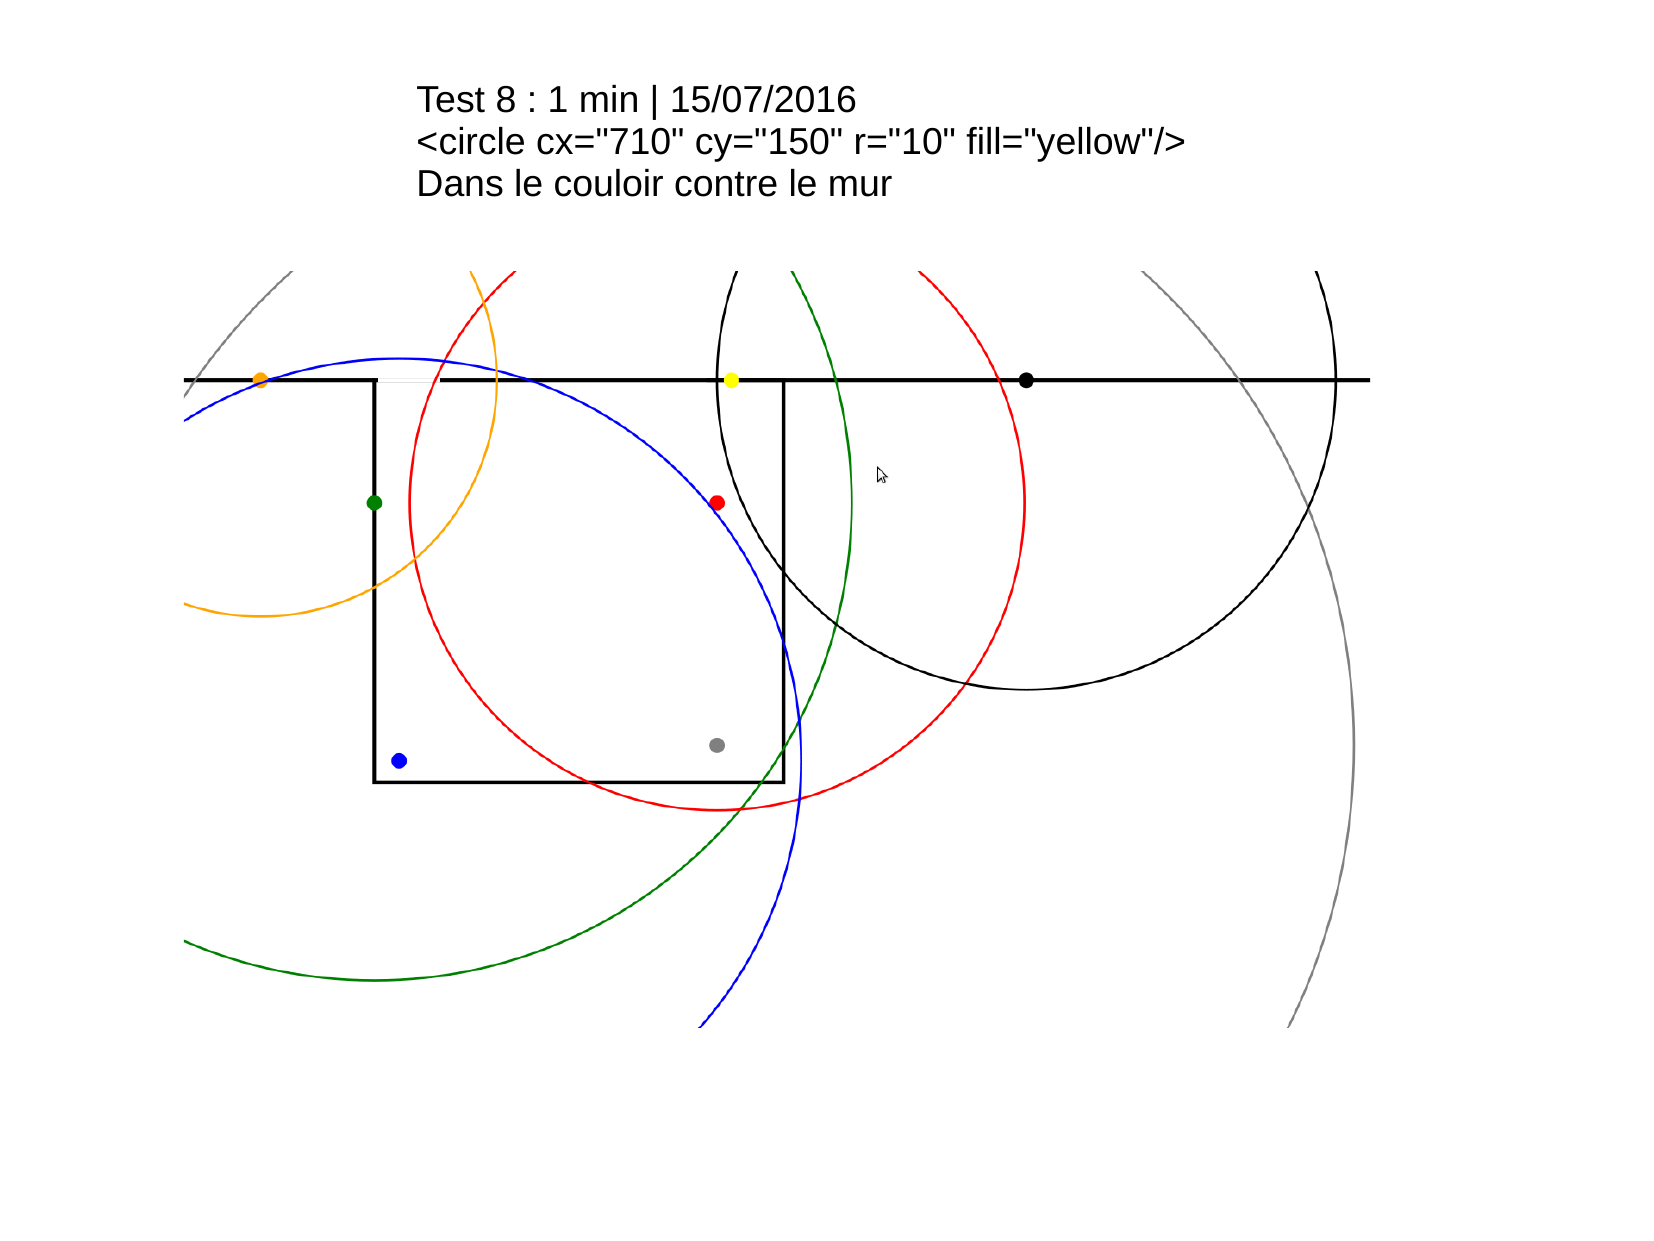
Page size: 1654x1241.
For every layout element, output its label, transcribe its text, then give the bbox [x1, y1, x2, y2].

picture [183, 271, 1371, 1028]
text_box Test 8 : 1 min | 15/07/2016 <circle cx="710" cy="150" r="10" fill="yellow"/> Dans le couloir contre le mur [401, 70, 1200, 254]
